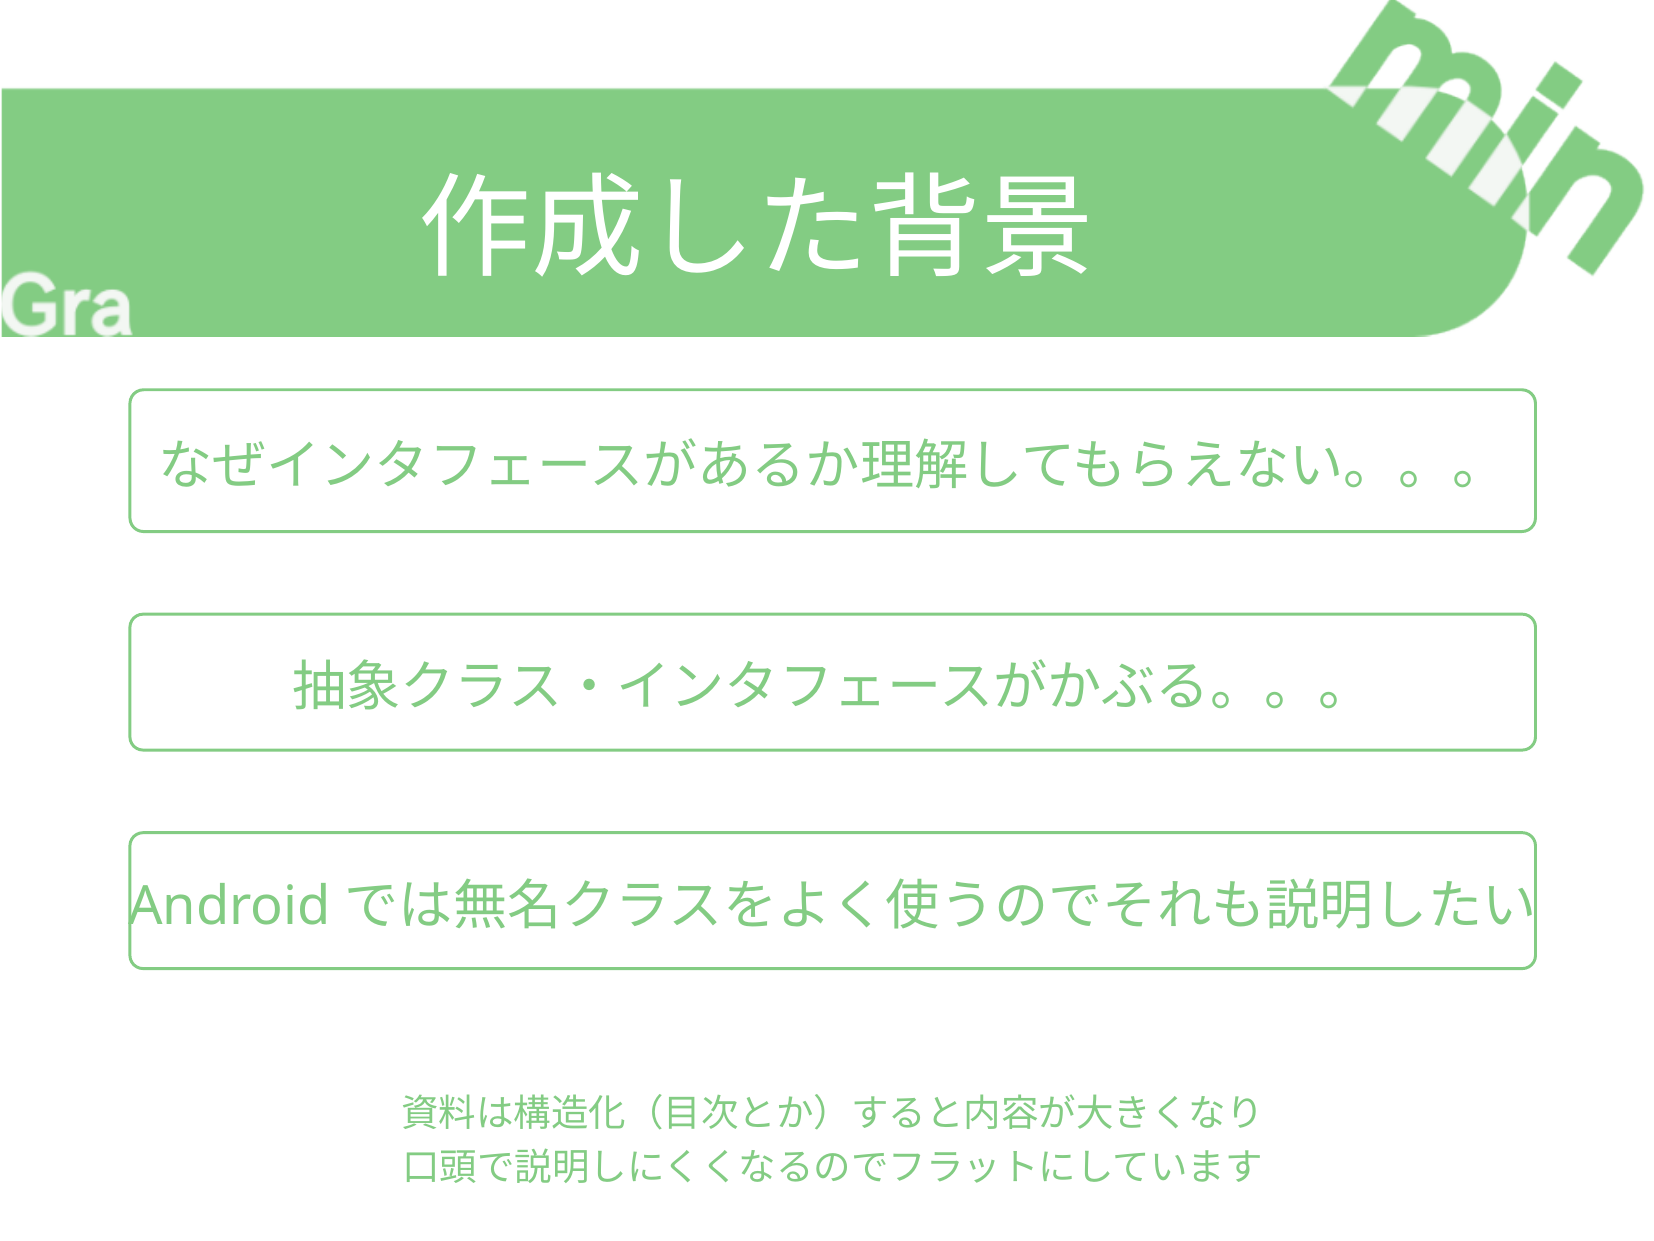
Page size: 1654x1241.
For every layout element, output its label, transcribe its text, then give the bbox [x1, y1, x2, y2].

text_box 資料は構造化（目次とか）すると内容が大きくなり 口頭で説明しにくくなるのでフラットにしています [129, 1068, 1536, 1205]
text_box Android では無名クラスをよく使うのでそれも説明したい [129, 832, 1536, 969]
text_box なぜインタフェースがあるか理解してもらえない。。。 [129, 389, 1536, 532]
text_box 抽象クラス・インタフェースがかぶる。。。 [129, 614, 1536, 751]
picture [1, 0, 1654, 337]
title 作成した背景 [11, 140, 1501, 297]
